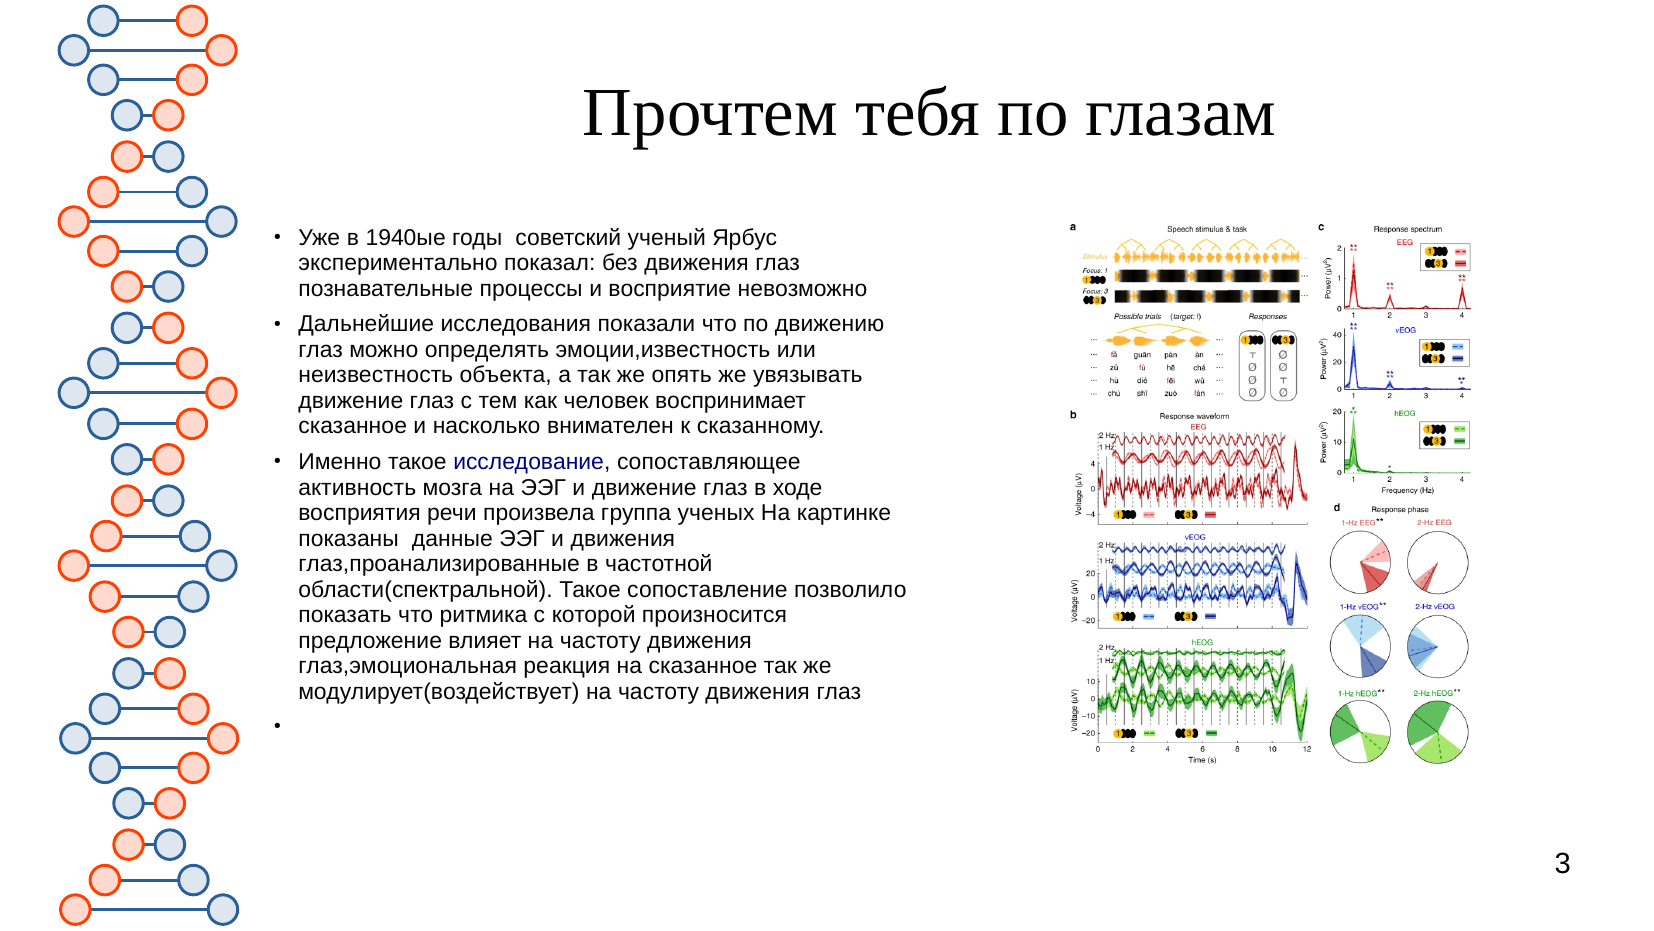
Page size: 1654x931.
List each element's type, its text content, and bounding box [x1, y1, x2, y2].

list Уже в 1940ые годы советский ученый Ярбус экспериментально показал: без движения глаз познавательные процессы и восприятие невозможно Дальнейшие исследования показали что по движению глаз можно определять эмоции,известность или неизвестность объекта, а так же опять же увязывать движение глаз с тем как человек воспринимает сказанное и насколько внимателен к сказанному. Именно такое исследование, сопоставляющее активность мозга на ЭЭГ и движение глаз в ходе восприятия речи произвела группа ученых На картинке показаны данные ЭЭГ и движения глаз,проанализированные в частотной области(спектральной). Такое сопоставление позволило показать что ритмика с которой произносится предложение влияет на частоту движения глаз,эмоциональная реакция на сказанное так же модулирует(воздействует) на частоту движения глаз [265, 224, 915, 764]
picture [1070, 224, 1471, 764]
title Прочтем тебя по глазам [265, 35, 1595, 189]
